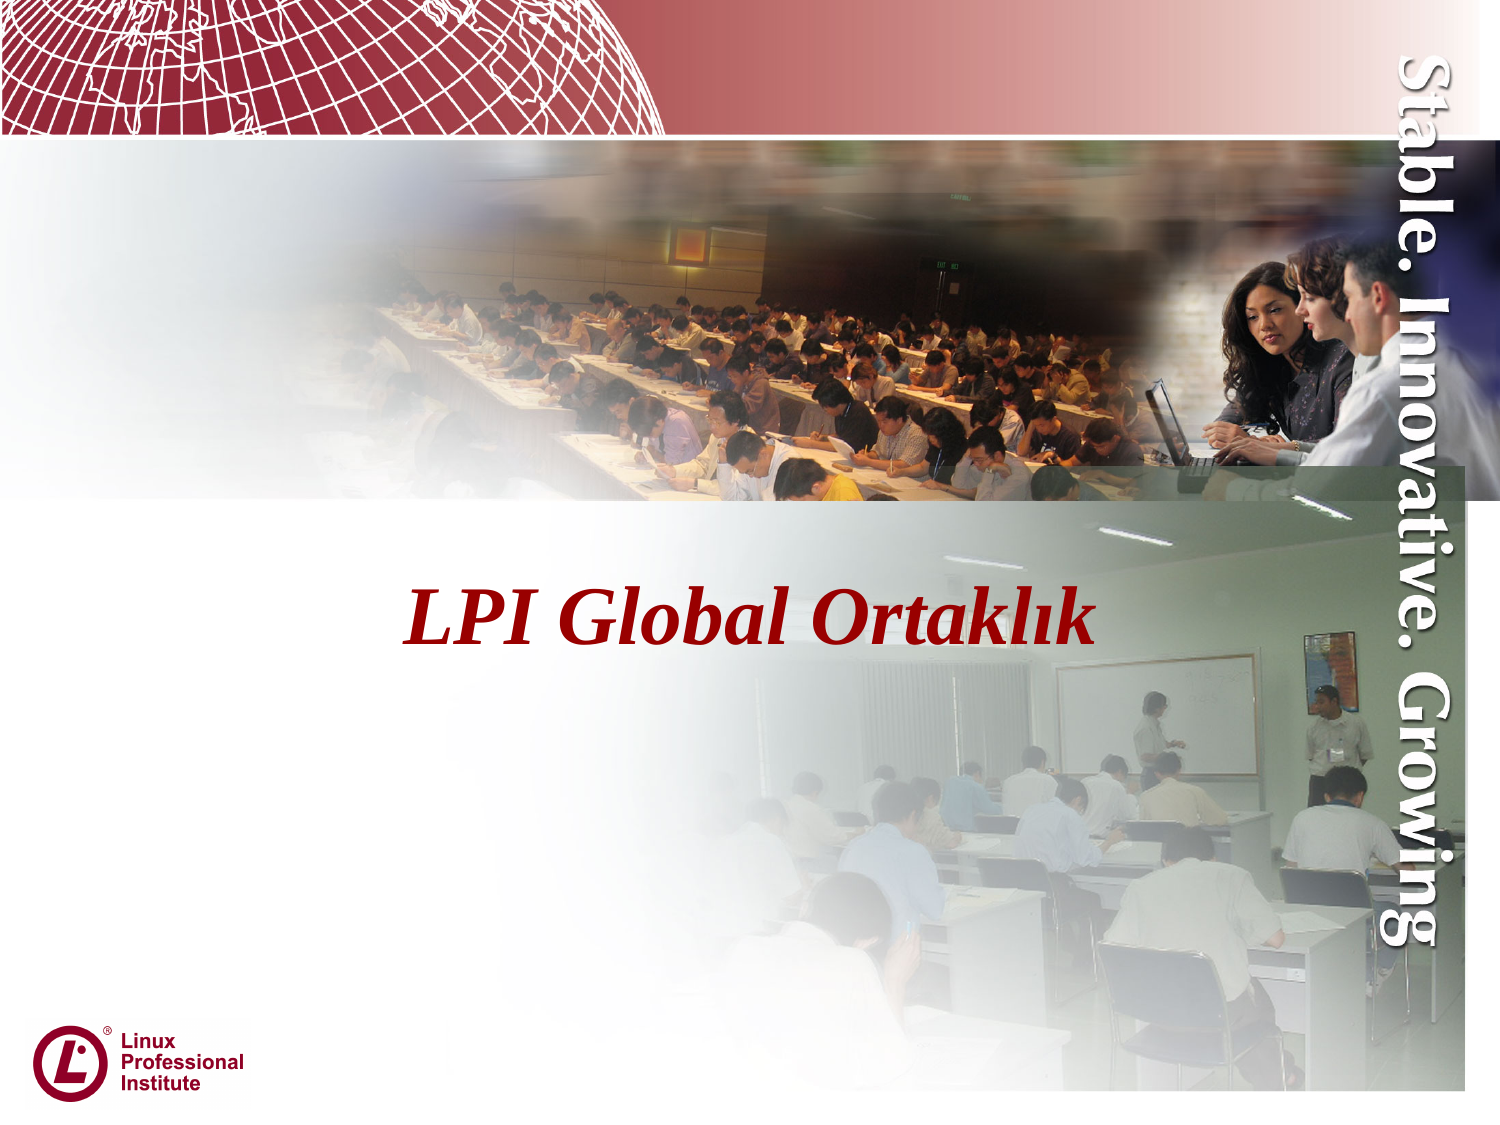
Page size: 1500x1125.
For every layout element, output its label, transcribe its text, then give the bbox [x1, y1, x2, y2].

text_box LPI Global Ortaklık [210, 562, 1291, 671]
picture [0, 0, 1500, 1113]
